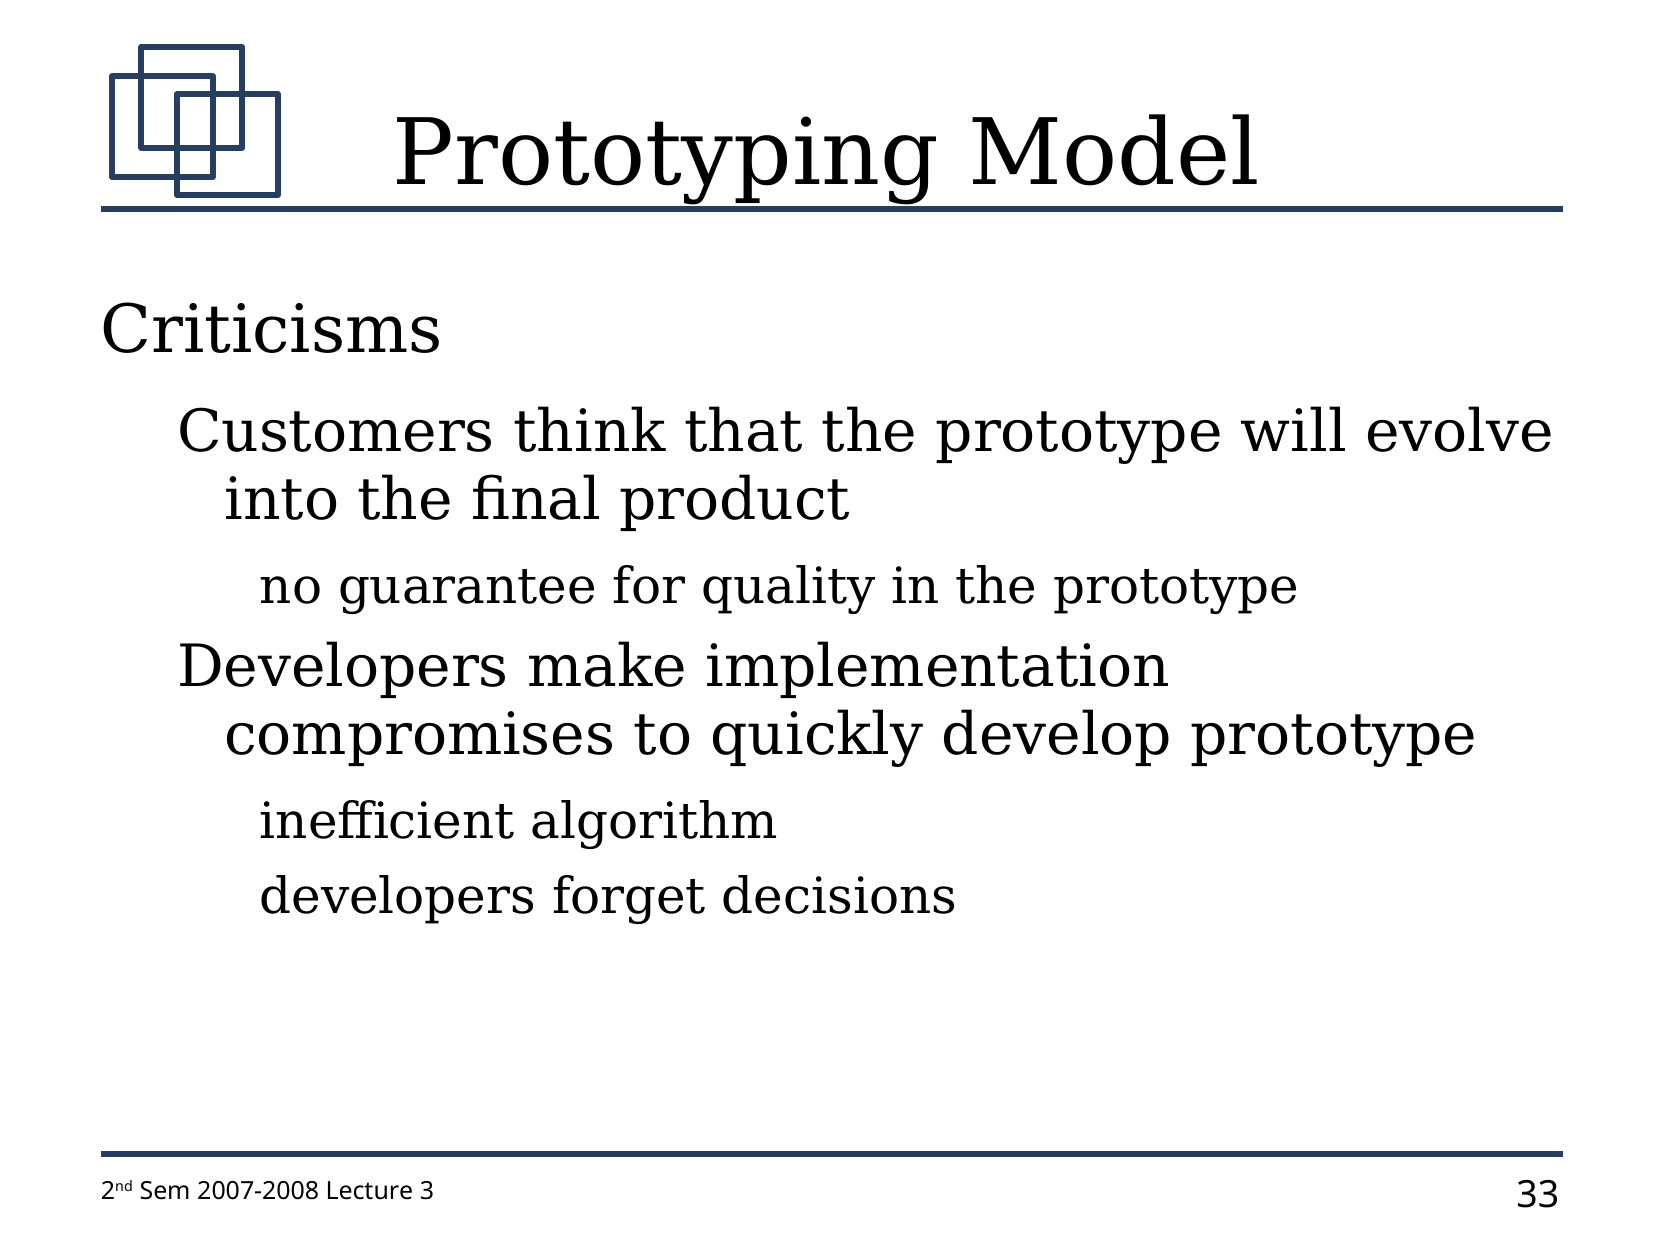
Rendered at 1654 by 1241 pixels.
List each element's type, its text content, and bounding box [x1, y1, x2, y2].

list Criticisms Customers think that the prototype will evolve into the final product no guarantee for quality in the prototype Developers make implementation compromises to quickly develop prototype inefficient algorithm developers forget decisions [82, 290, 1571, 1109]
title Prototyping Model [82, 49, 1571, 257]
